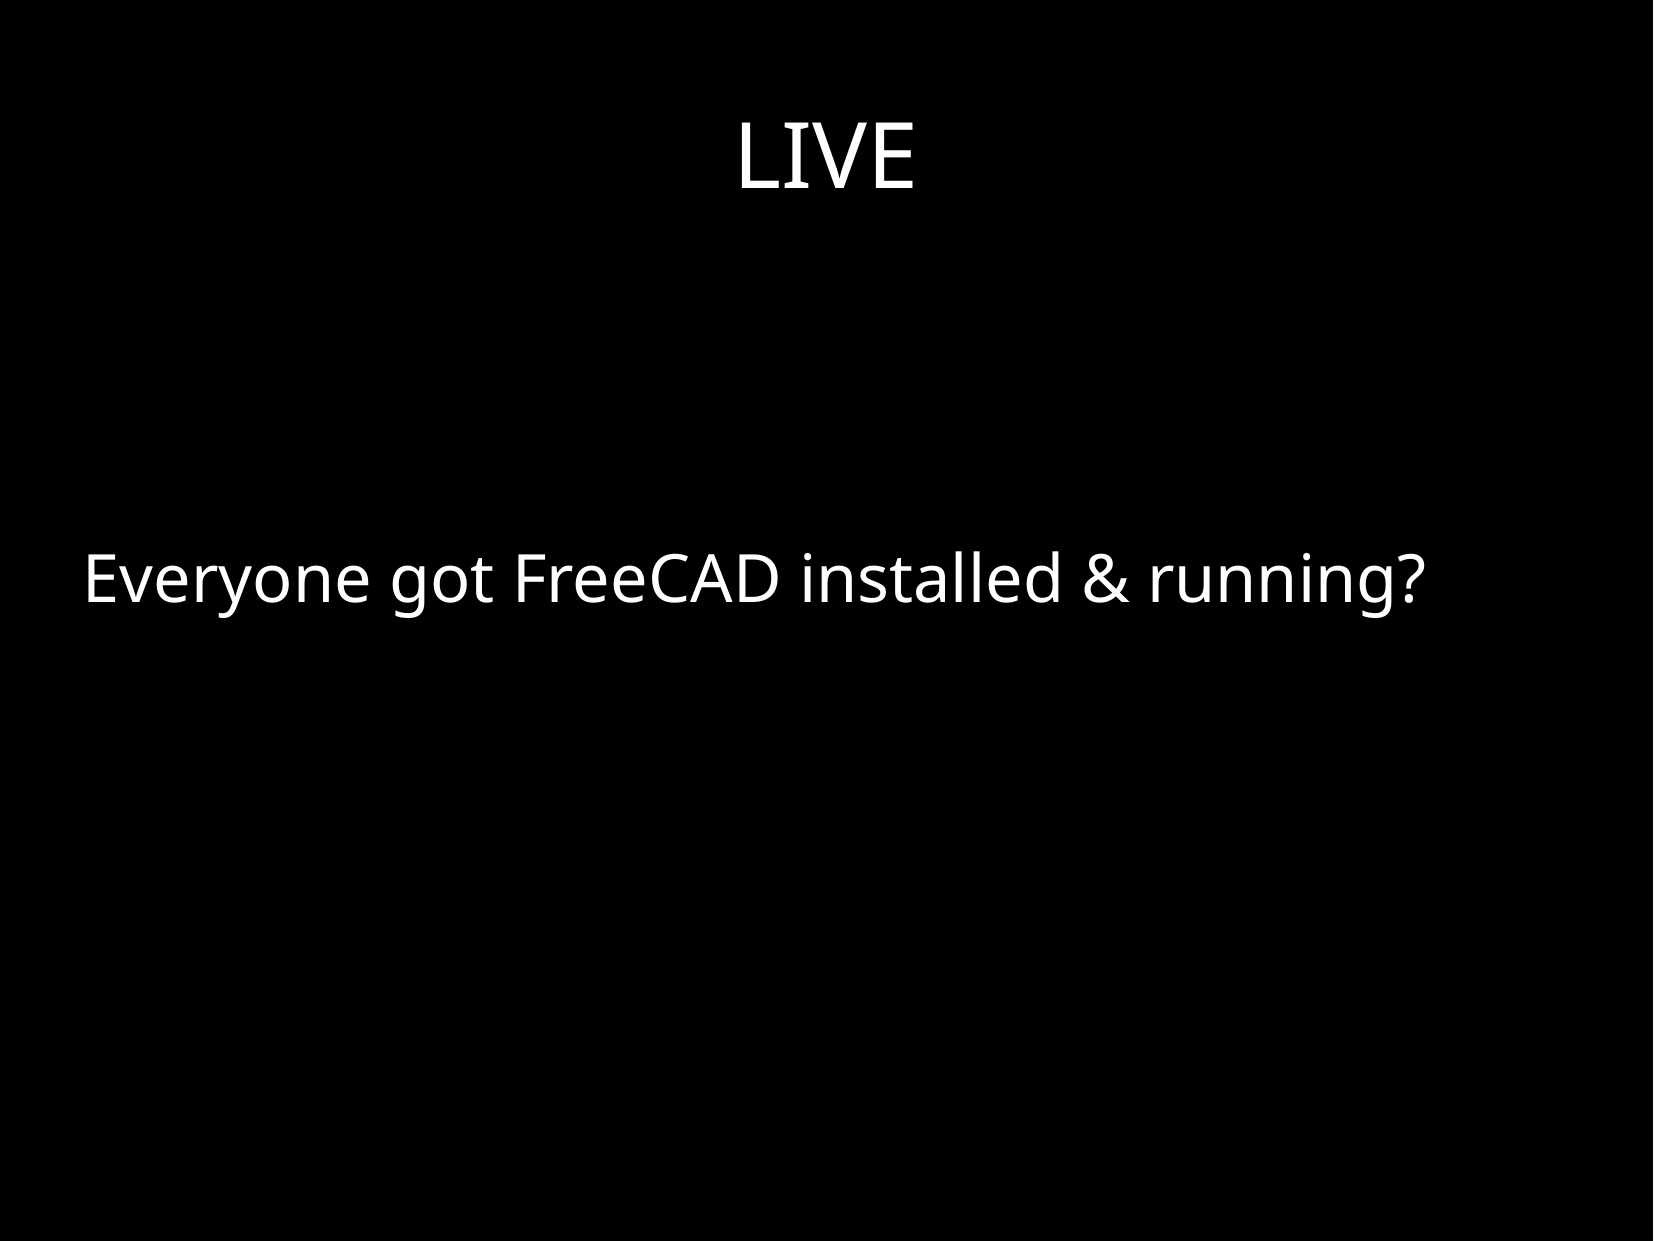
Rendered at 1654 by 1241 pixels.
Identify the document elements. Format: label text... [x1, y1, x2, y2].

title LIVE [82, 49, 1571, 257]
list Everyone got FreeCAD installed & running? [82, 290, 1571, 1010]
